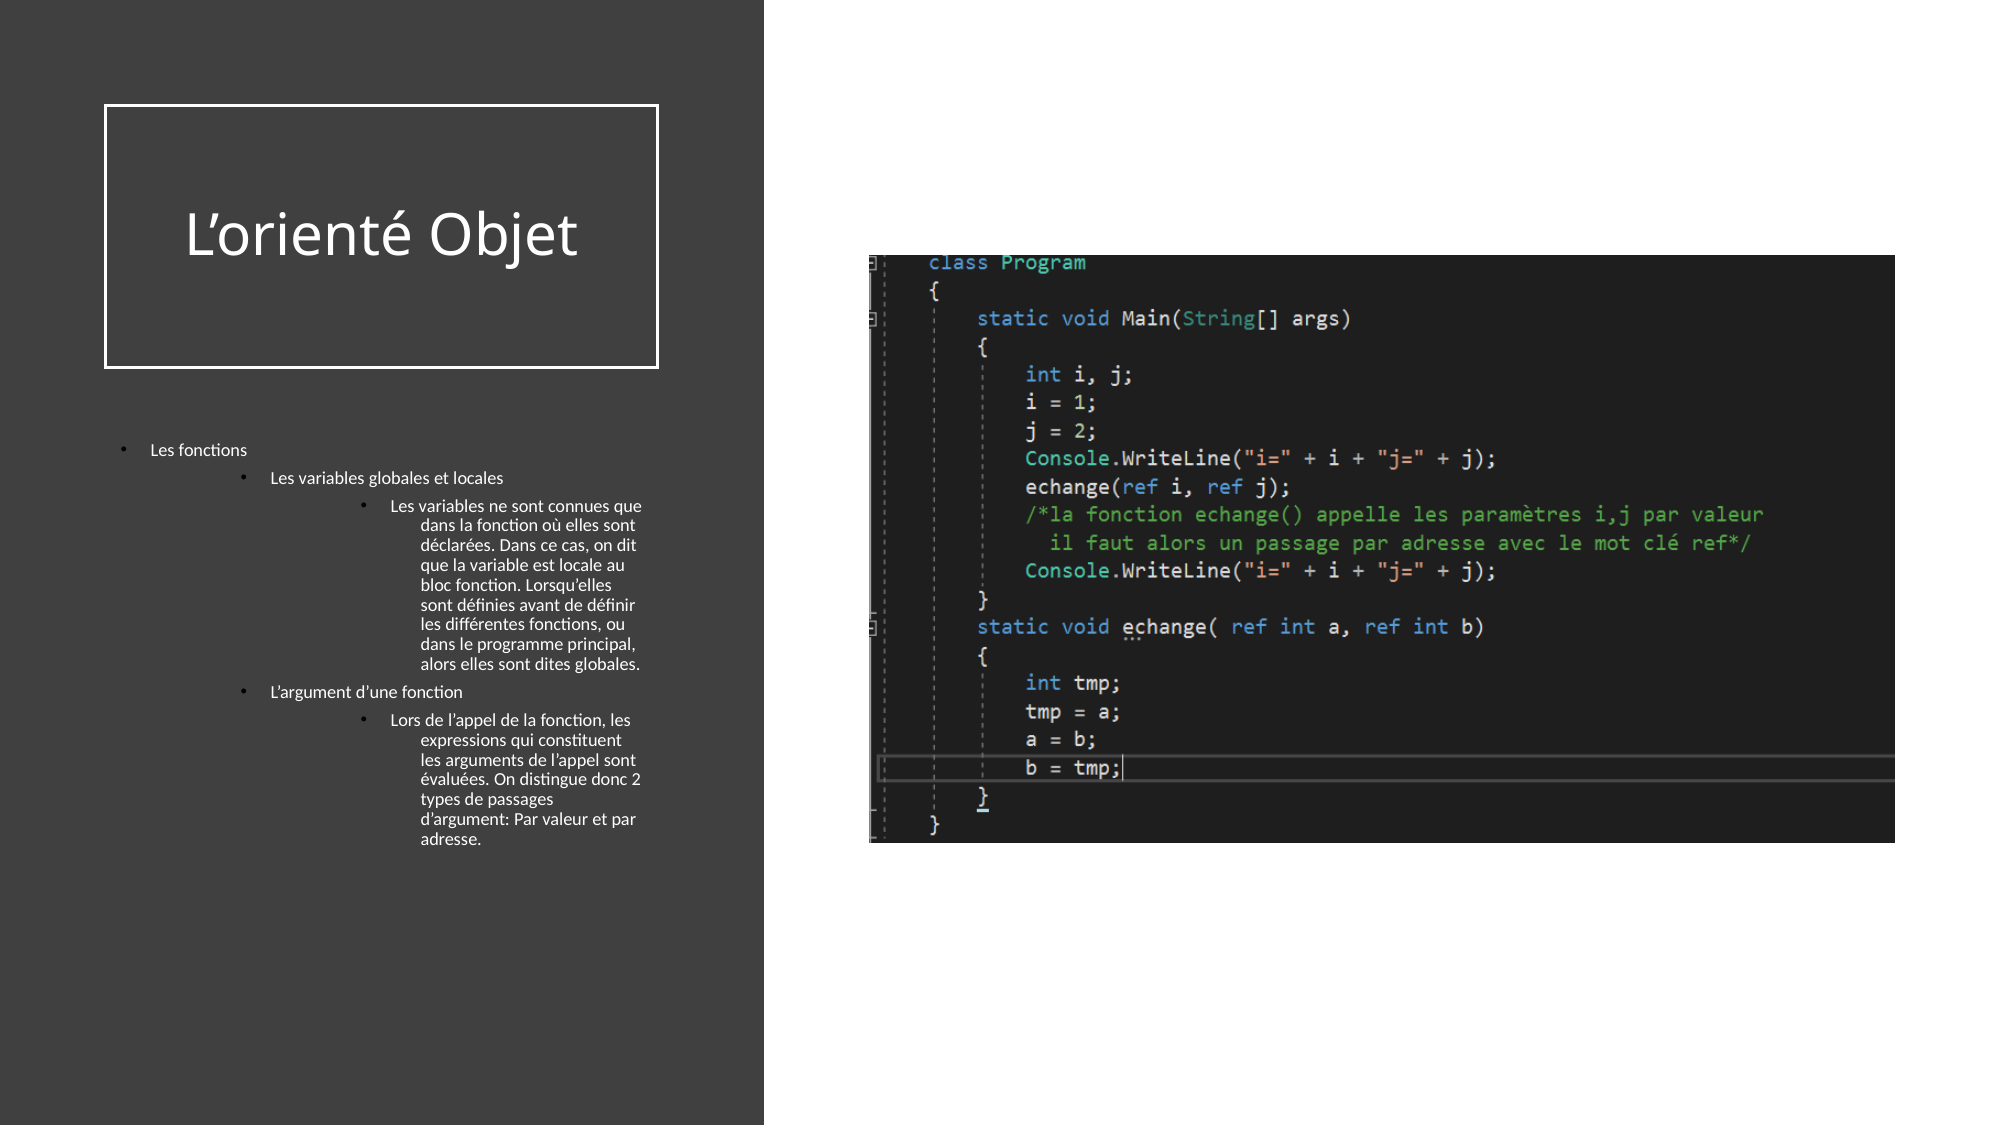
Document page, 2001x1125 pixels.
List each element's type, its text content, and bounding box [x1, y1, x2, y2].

picture [869, 255, 1895, 843]
title L’orienté Objet [105, 105, 658, 368]
list Les fonctions Les variables globales et locales Les variables ne sont connues que dans la fonction où elles sont déclarées. Dans ce cas, on dit que la variable est locale au bloc fonction. Lorsqu’elles sont définies avant de définir les différentes fonctions, ou dans le programme principal, alors elles sont dites globales. L’argument d’une fonction Lors de l’appel de la fonction, les expressions qui constituent les arguments de l’appel sont évaluées. On distingue donc 2 types de passages d’argument: Par valeur et par adresse. [105, 432, 658, 994]
text_box [0, 0, 764, 1125]
